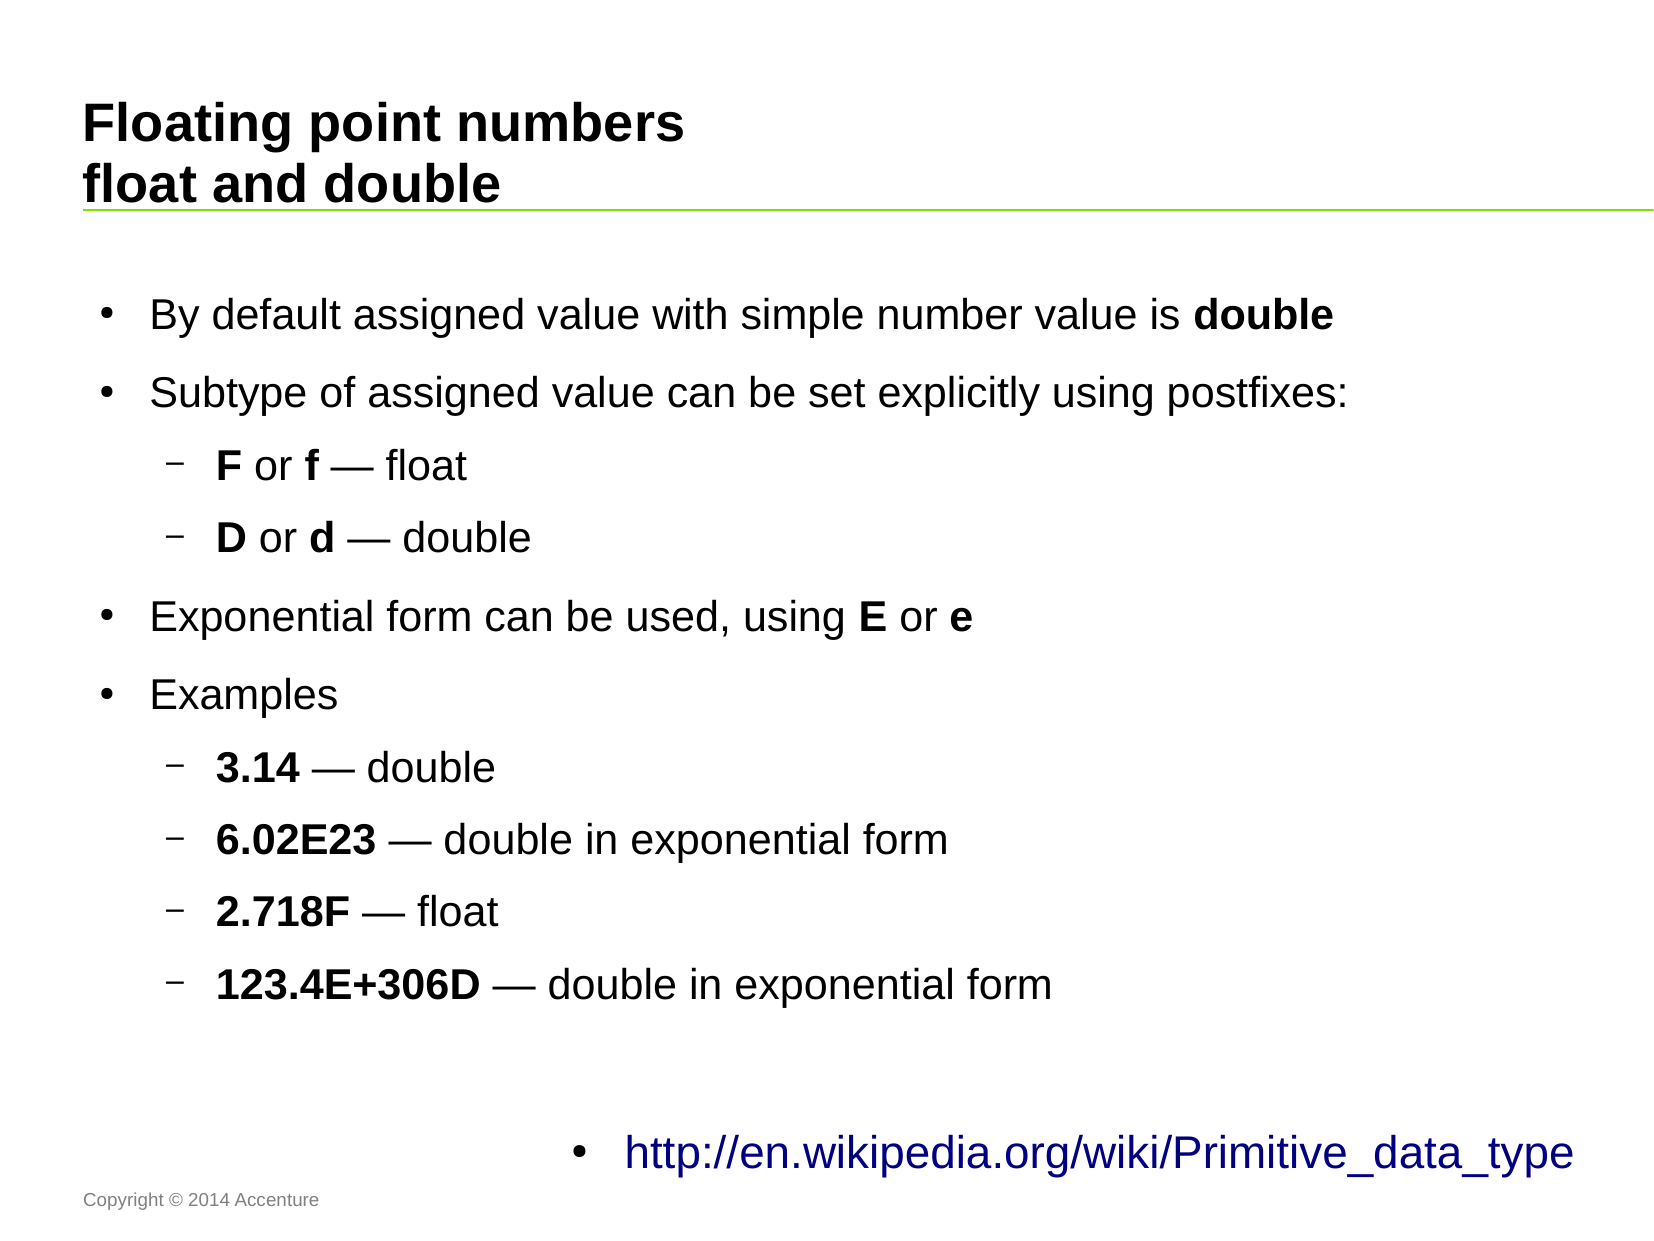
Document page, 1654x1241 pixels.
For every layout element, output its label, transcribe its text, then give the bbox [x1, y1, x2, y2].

list By default assigned value with simple number value is double Subtype of assigned value can be set explicitly using postfixes: F or f — float D or d — double Exponential form can be used, using E or e Examples 3.14 — double 6.02E23 — double in exponential form 2.718F — float 123.4E+306D — double in exponential form [82, 290, 1538, 1010]
text_box http://en.wikipedia.org/wiki/Primitive_data_type [553, 1126, 1619, 1193]
title Floating point numbers float and double [82, 43, 1571, 263]
